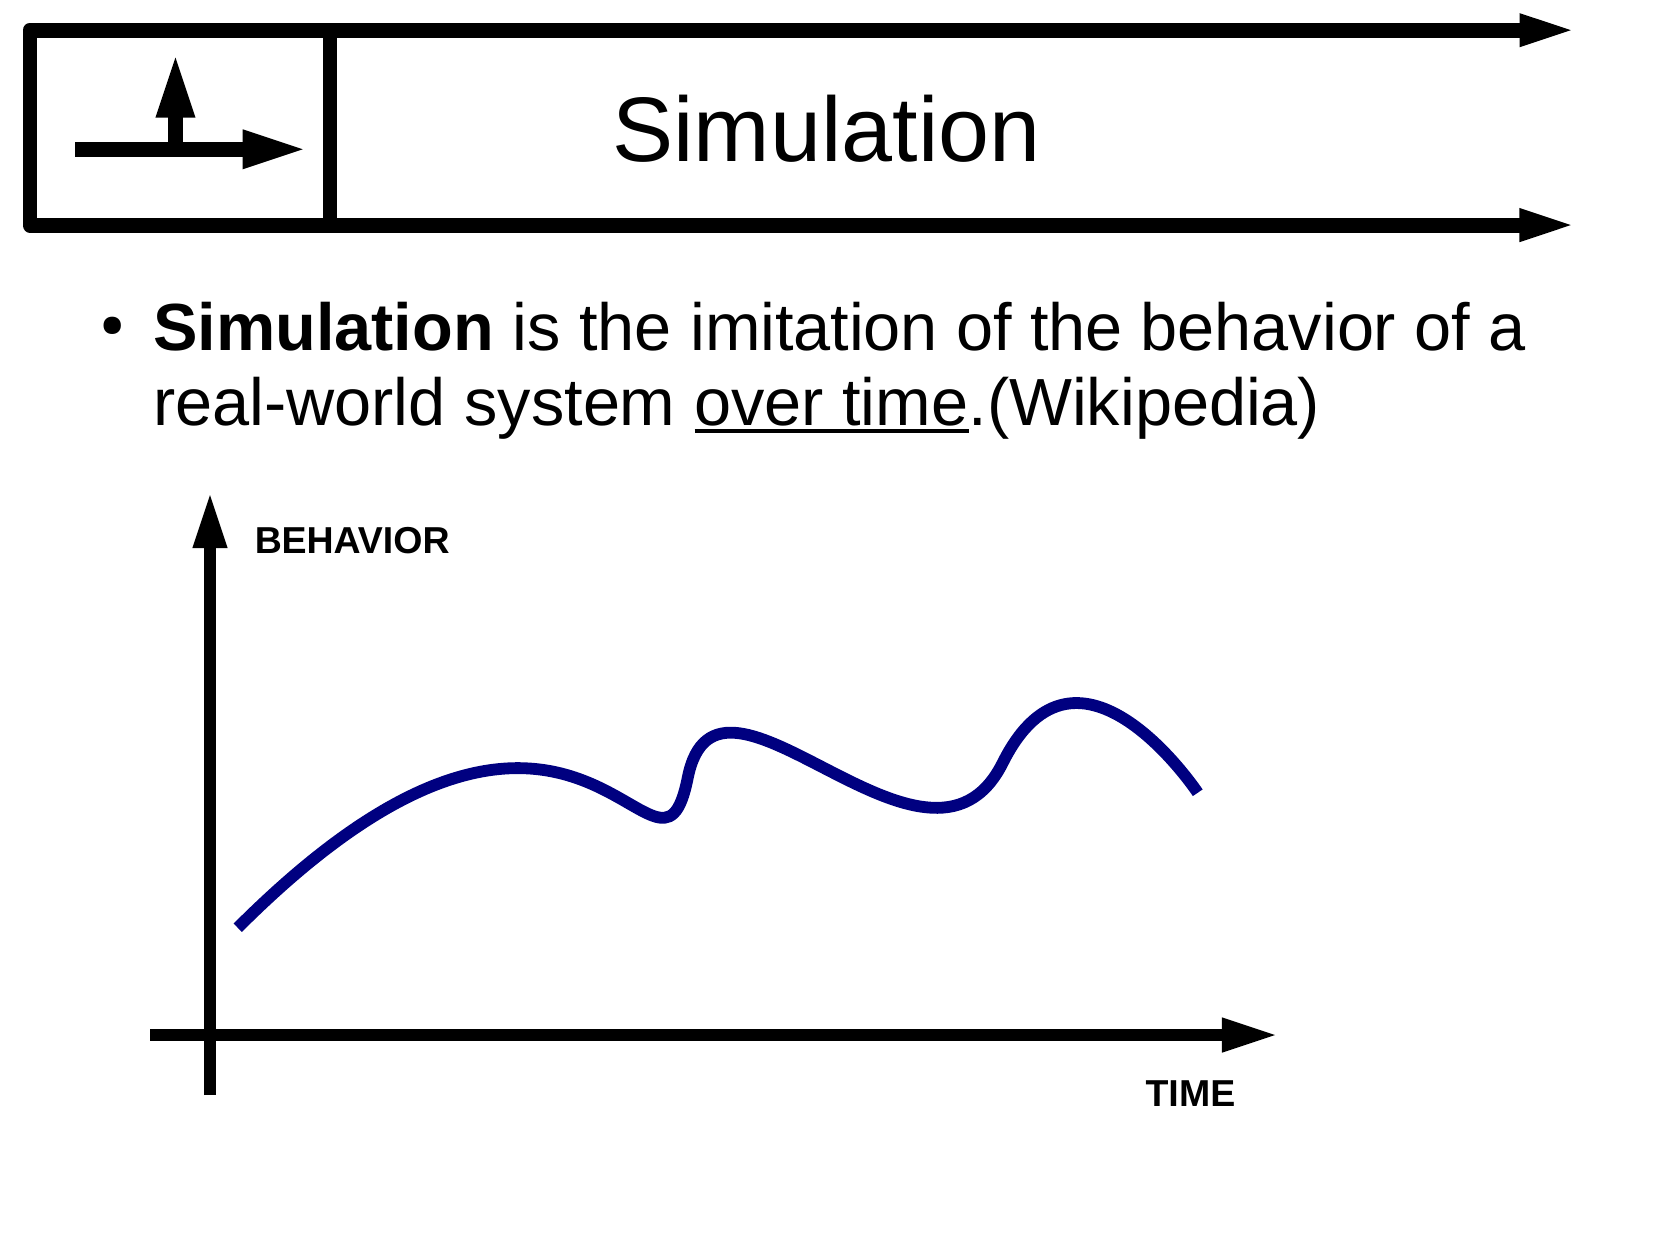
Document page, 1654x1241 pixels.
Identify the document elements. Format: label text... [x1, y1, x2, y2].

text_box TIME [1130, 1065, 1251, 1124]
text_box BEHAVIOR [240, 511, 464, 571]
list Simulation is the imitation of the behavior of a real-world system over time.(Wikipedia) [82, 290, 1538, 1010]
title Simulation [337, 31, 1571, 224]
title Simulation [82, 38, 323, 218]
